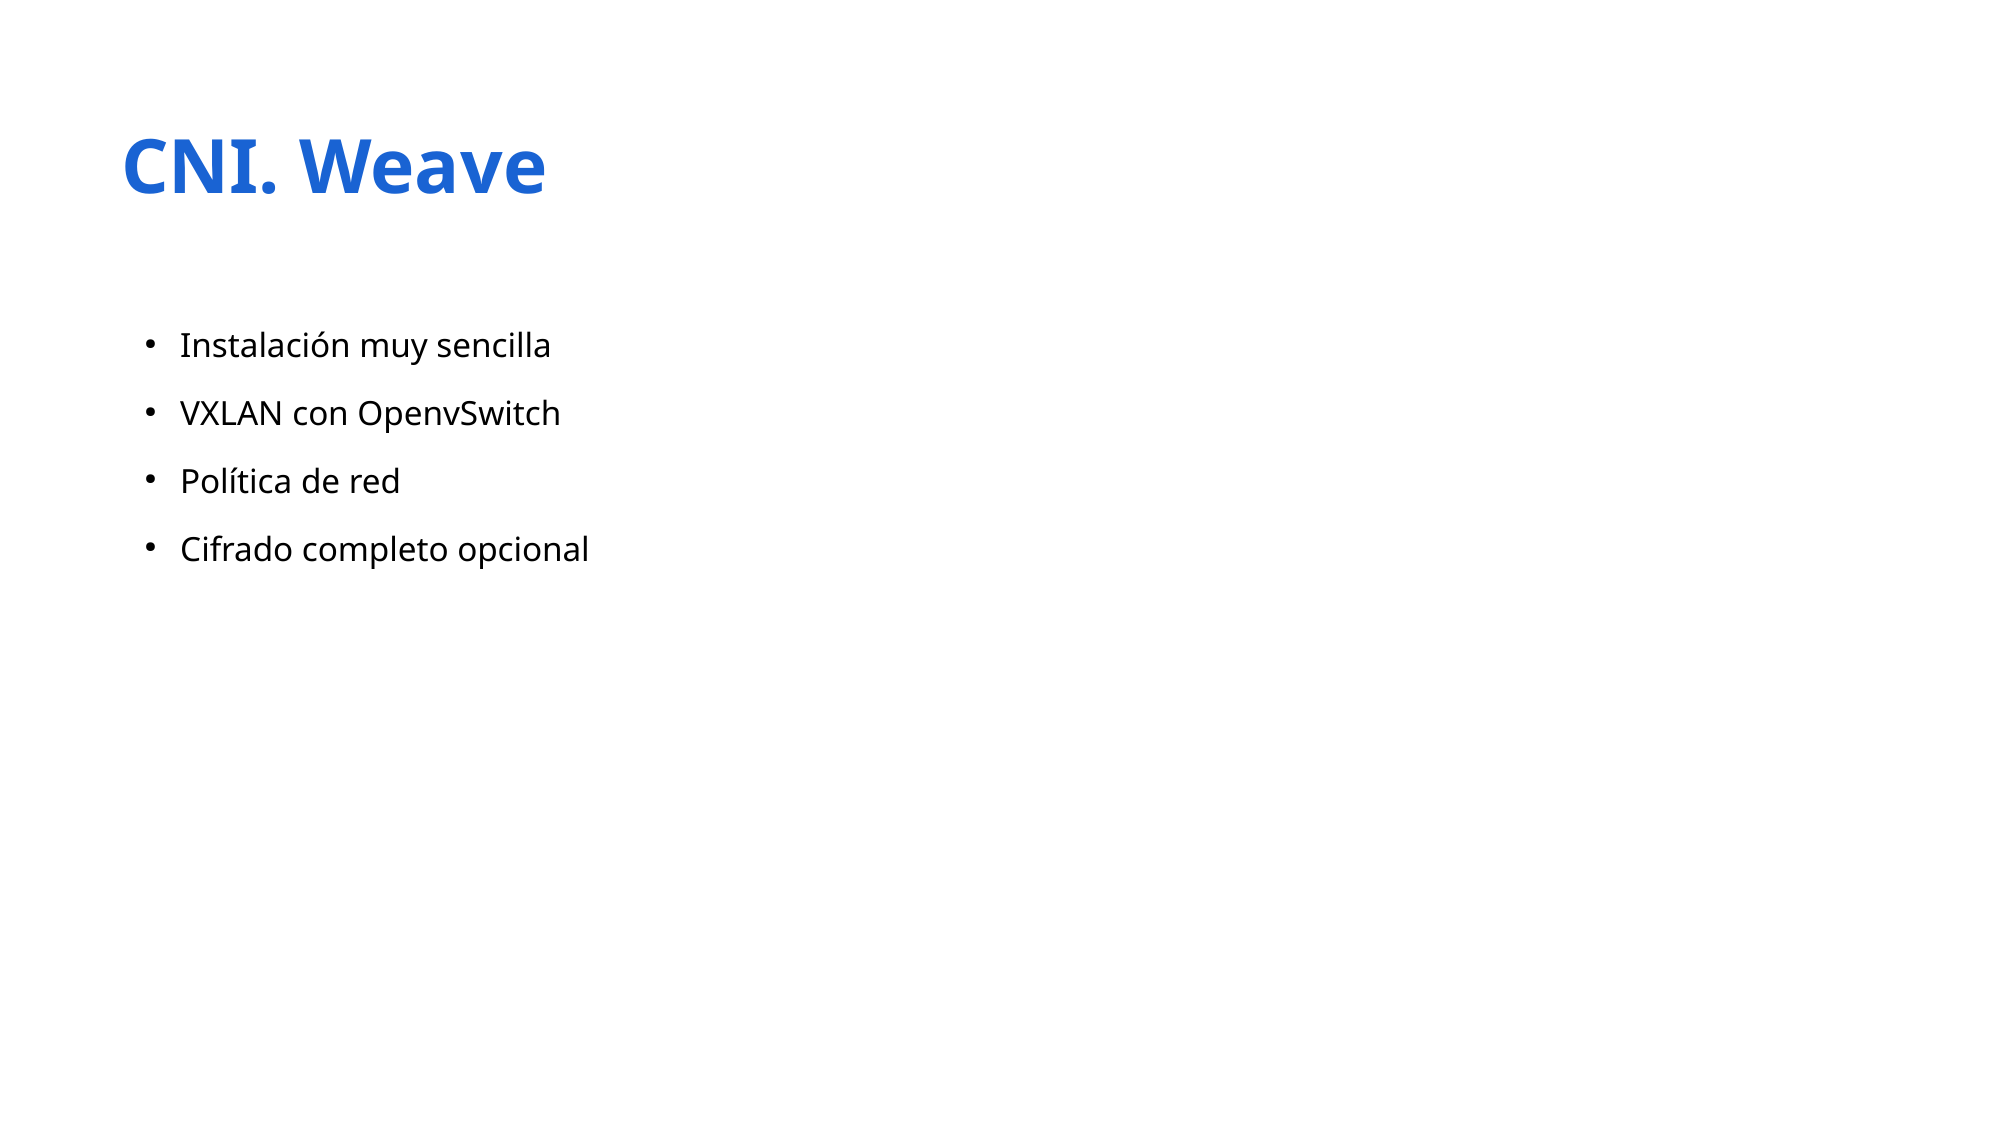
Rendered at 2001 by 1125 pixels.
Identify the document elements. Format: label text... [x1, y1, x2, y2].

text_box Instalación muy sencilla VXLAN con OpenvSwitch Política de red Cifrado completo opcional [129, 292, 1843, 827]
text_box CNI. Weave [106, 106, 1878, 293]
